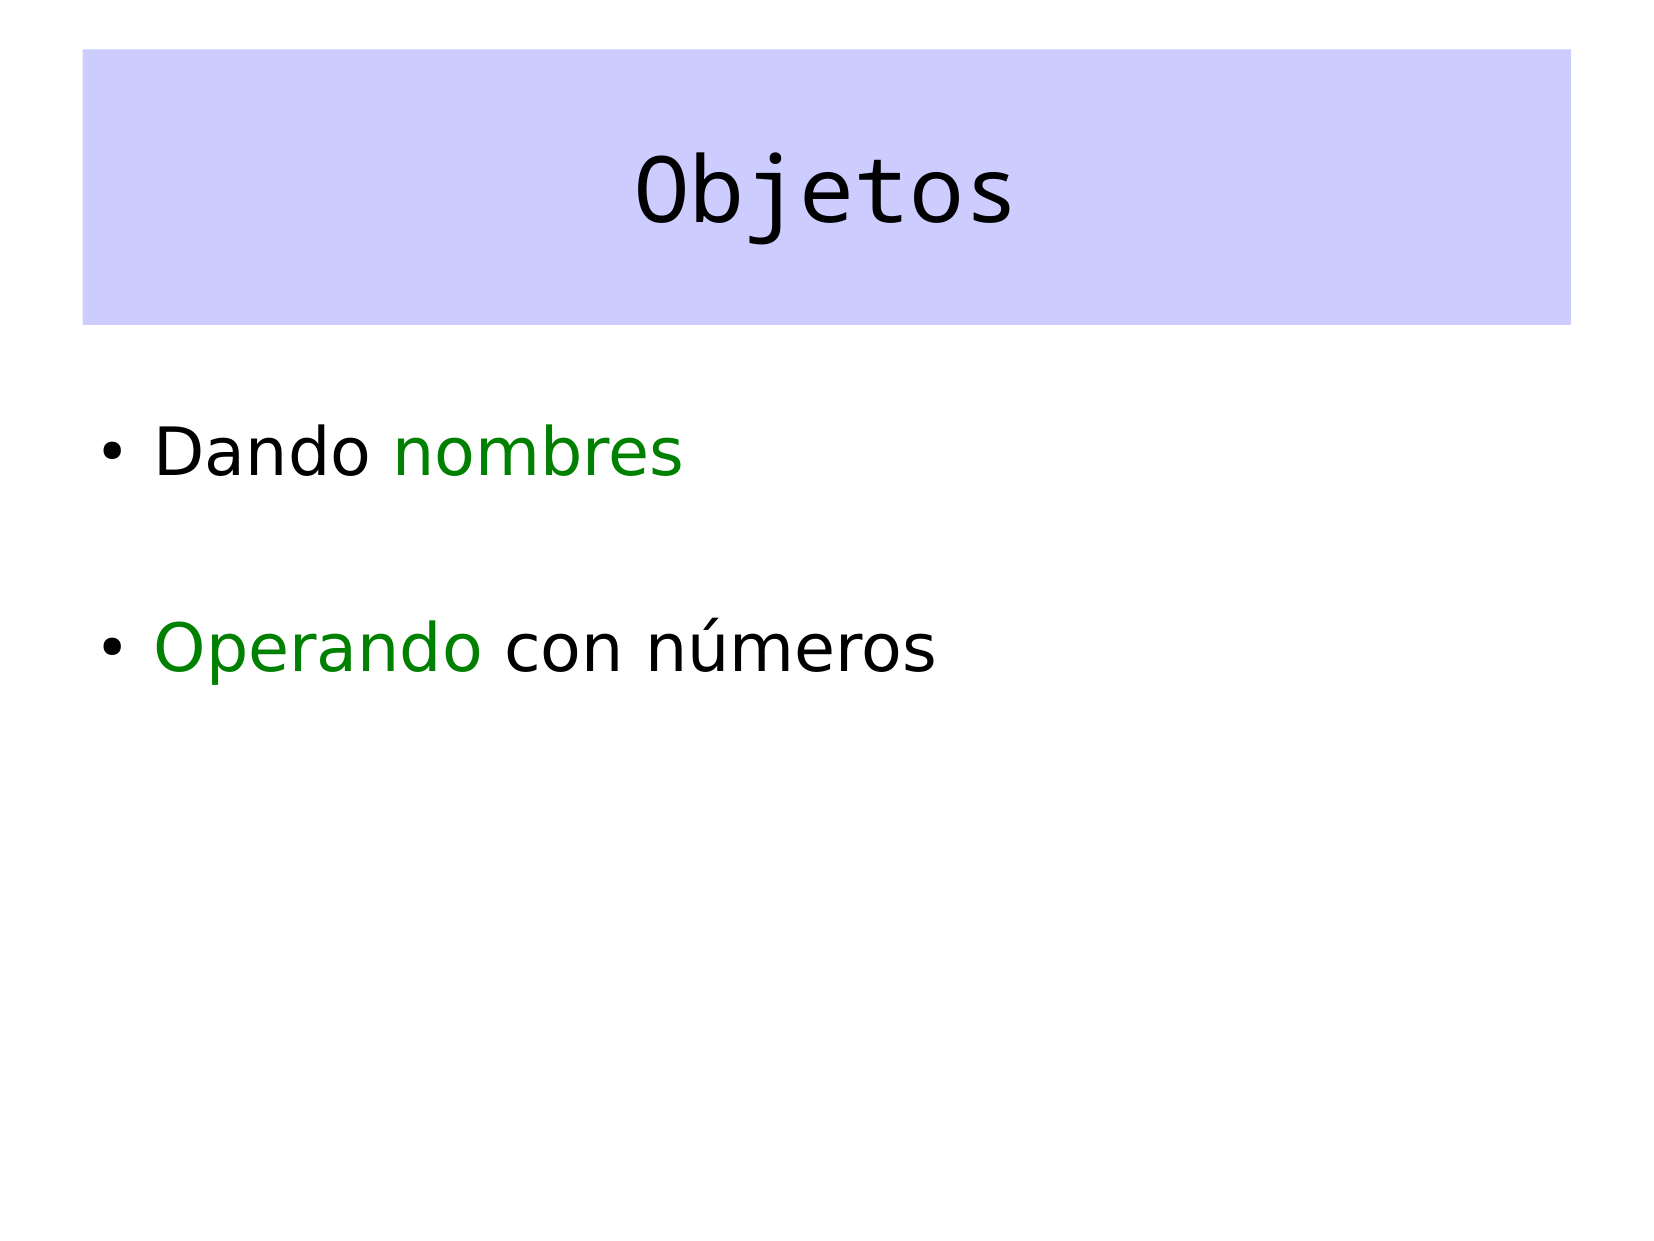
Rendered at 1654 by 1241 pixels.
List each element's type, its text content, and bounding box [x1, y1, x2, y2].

list Dando nombres Operando con números [82, 413, 1571, 1232]
title Objetos [82, 49, 1571, 325]
